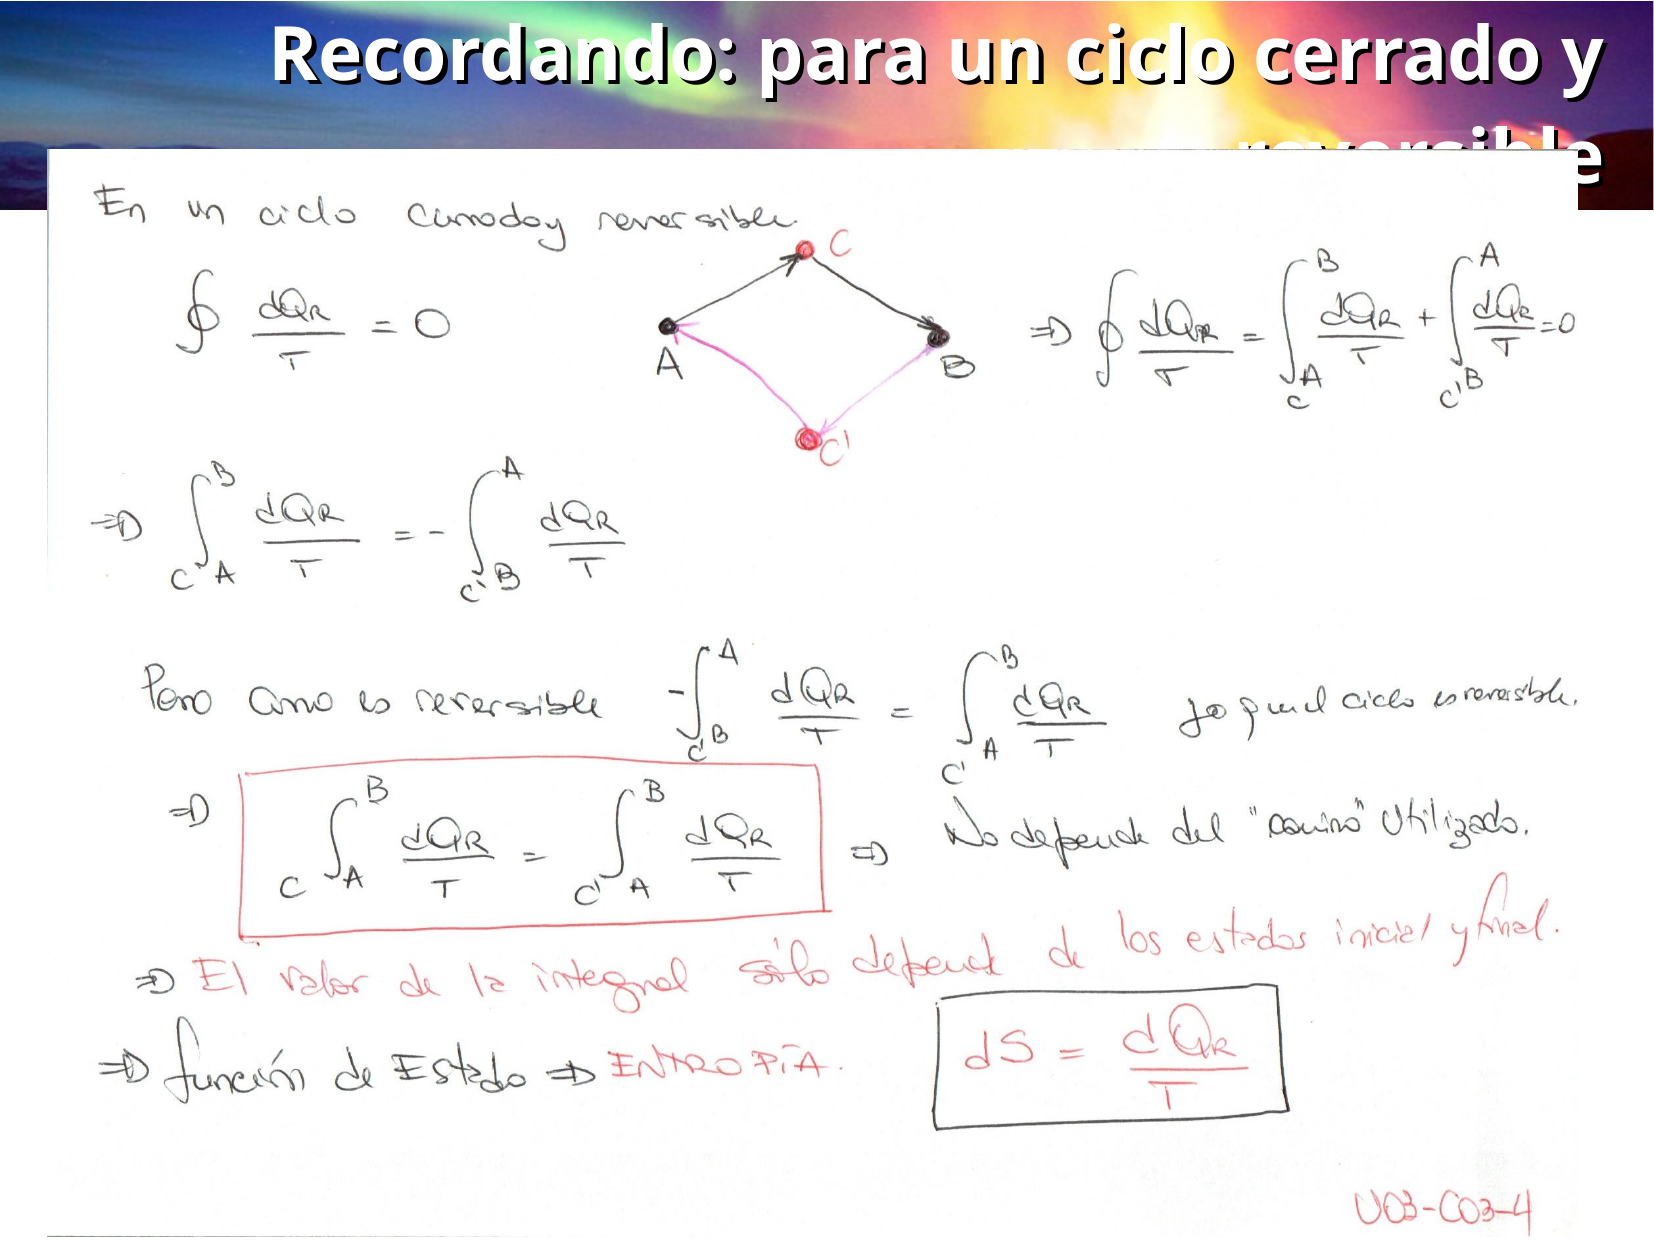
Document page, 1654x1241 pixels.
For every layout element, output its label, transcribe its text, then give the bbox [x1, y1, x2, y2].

title Recordando: para un ciclo cerrado y reversible [45, 15, 1606, 191]
picture [0, 1, 1654, 1237]
